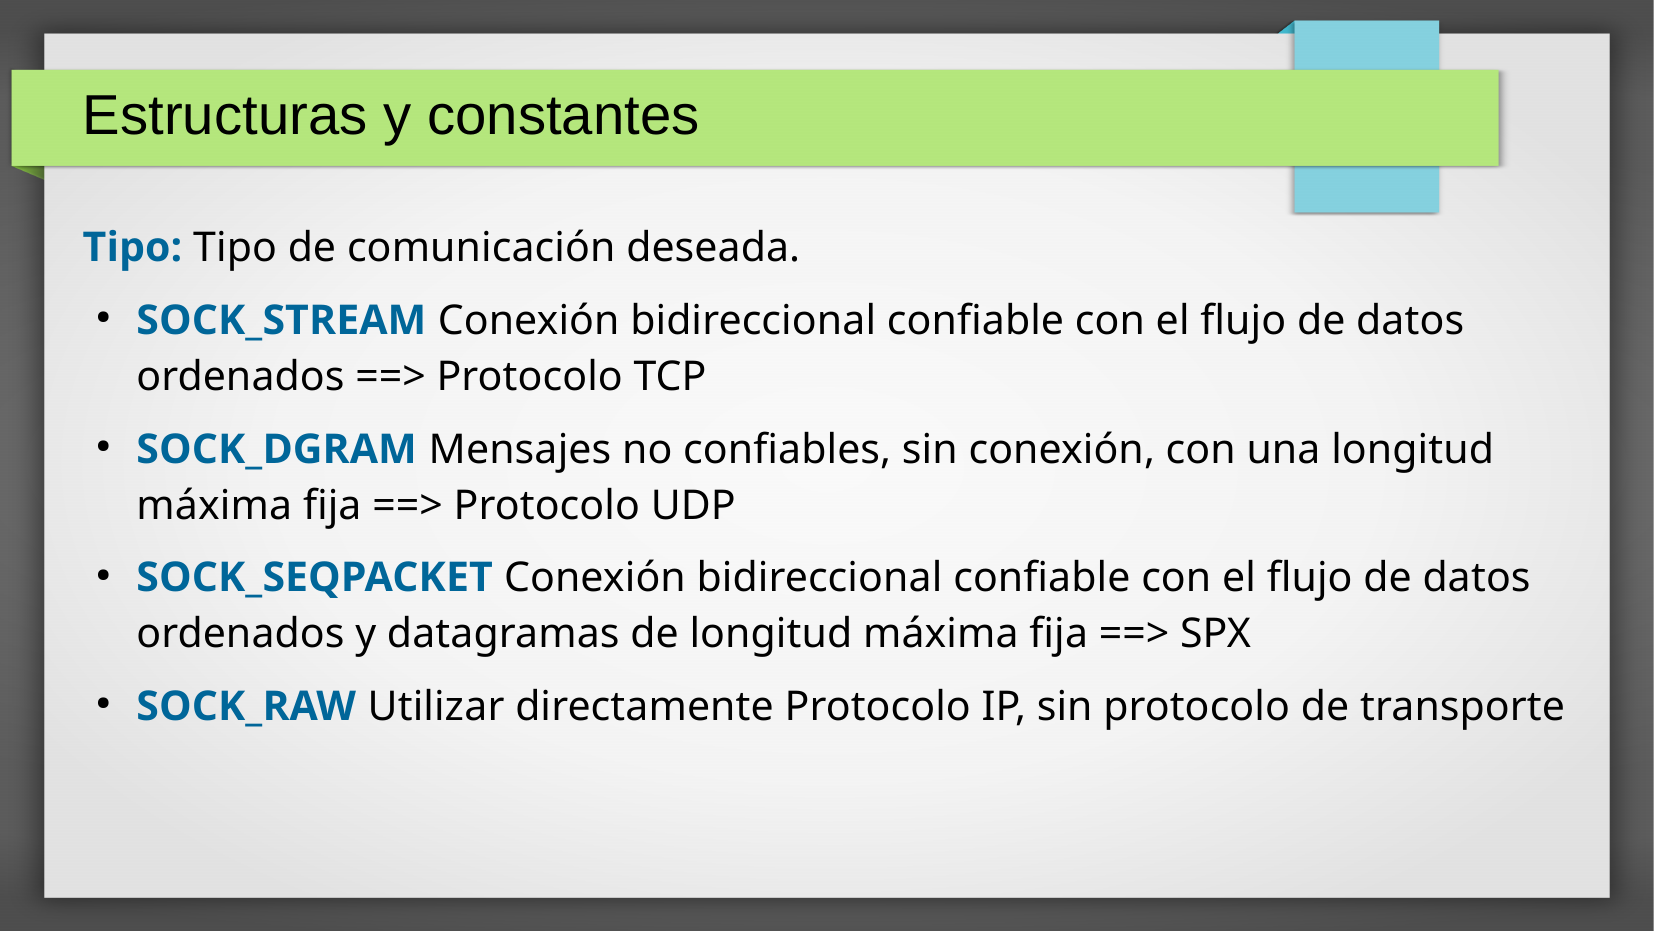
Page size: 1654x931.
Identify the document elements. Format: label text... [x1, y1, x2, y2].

title Estructuras y constantes [82, 70, 1264, 160]
list Tipo: Tipo de comunicación deseada. SOCK_STREAM Conexión bidireccional confiable con el flujo de datos ordenados ==> Protocolo TCP SOCK_DGRAM Mensajes no confiables, sin conexión, con una longitud máxima fija ==> Protocolo UDP SOCK_SEQPACKET Conexión bidireccional confiable con el flujo de datos ordenados y datagramas de longitud máxima fija ==> SPX SOCK_RAW Utilizar directamente Protocolo IP, sin protocolo de transporte [82, 217, 1571, 758]
picture [0, 0, 1654, 931]
